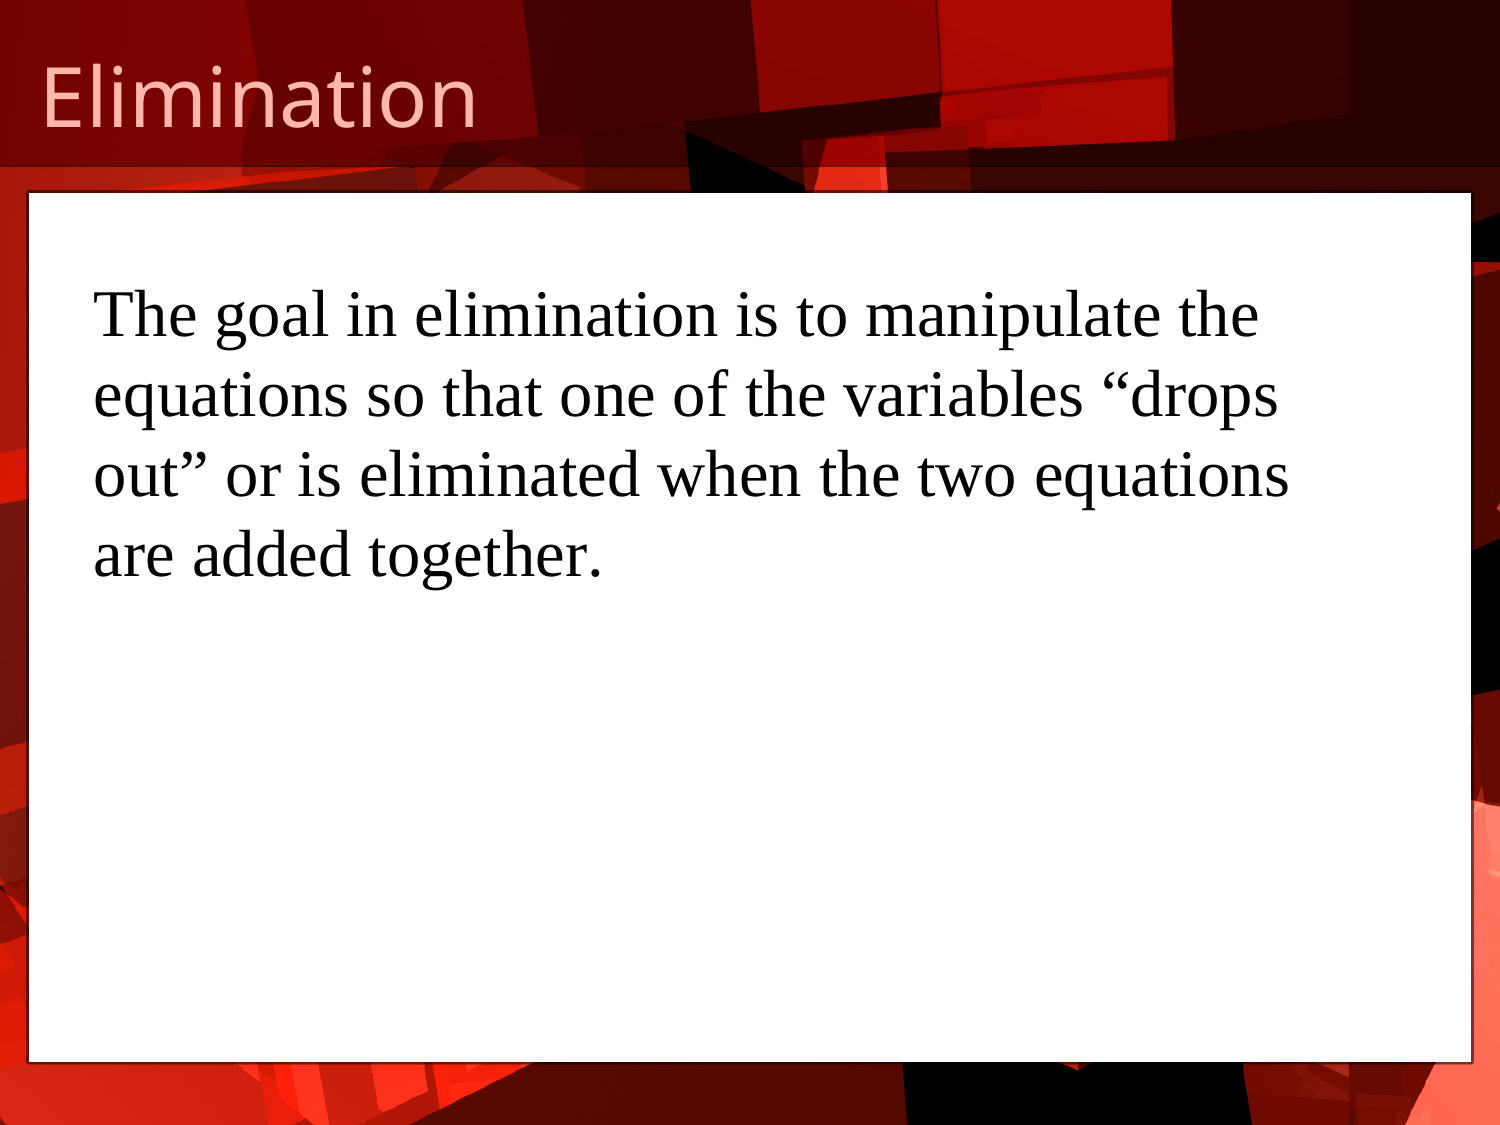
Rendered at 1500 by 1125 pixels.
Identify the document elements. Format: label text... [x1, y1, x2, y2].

title Elimination [24, 36, 1326, 152]
picture [0, 0, 1500, 1125]
text_box The goal in elimination is to manipulate the equations so that one of the variables “drops out” or is eliminated when the two equations are added together. [79, 262, 1308, 598]
